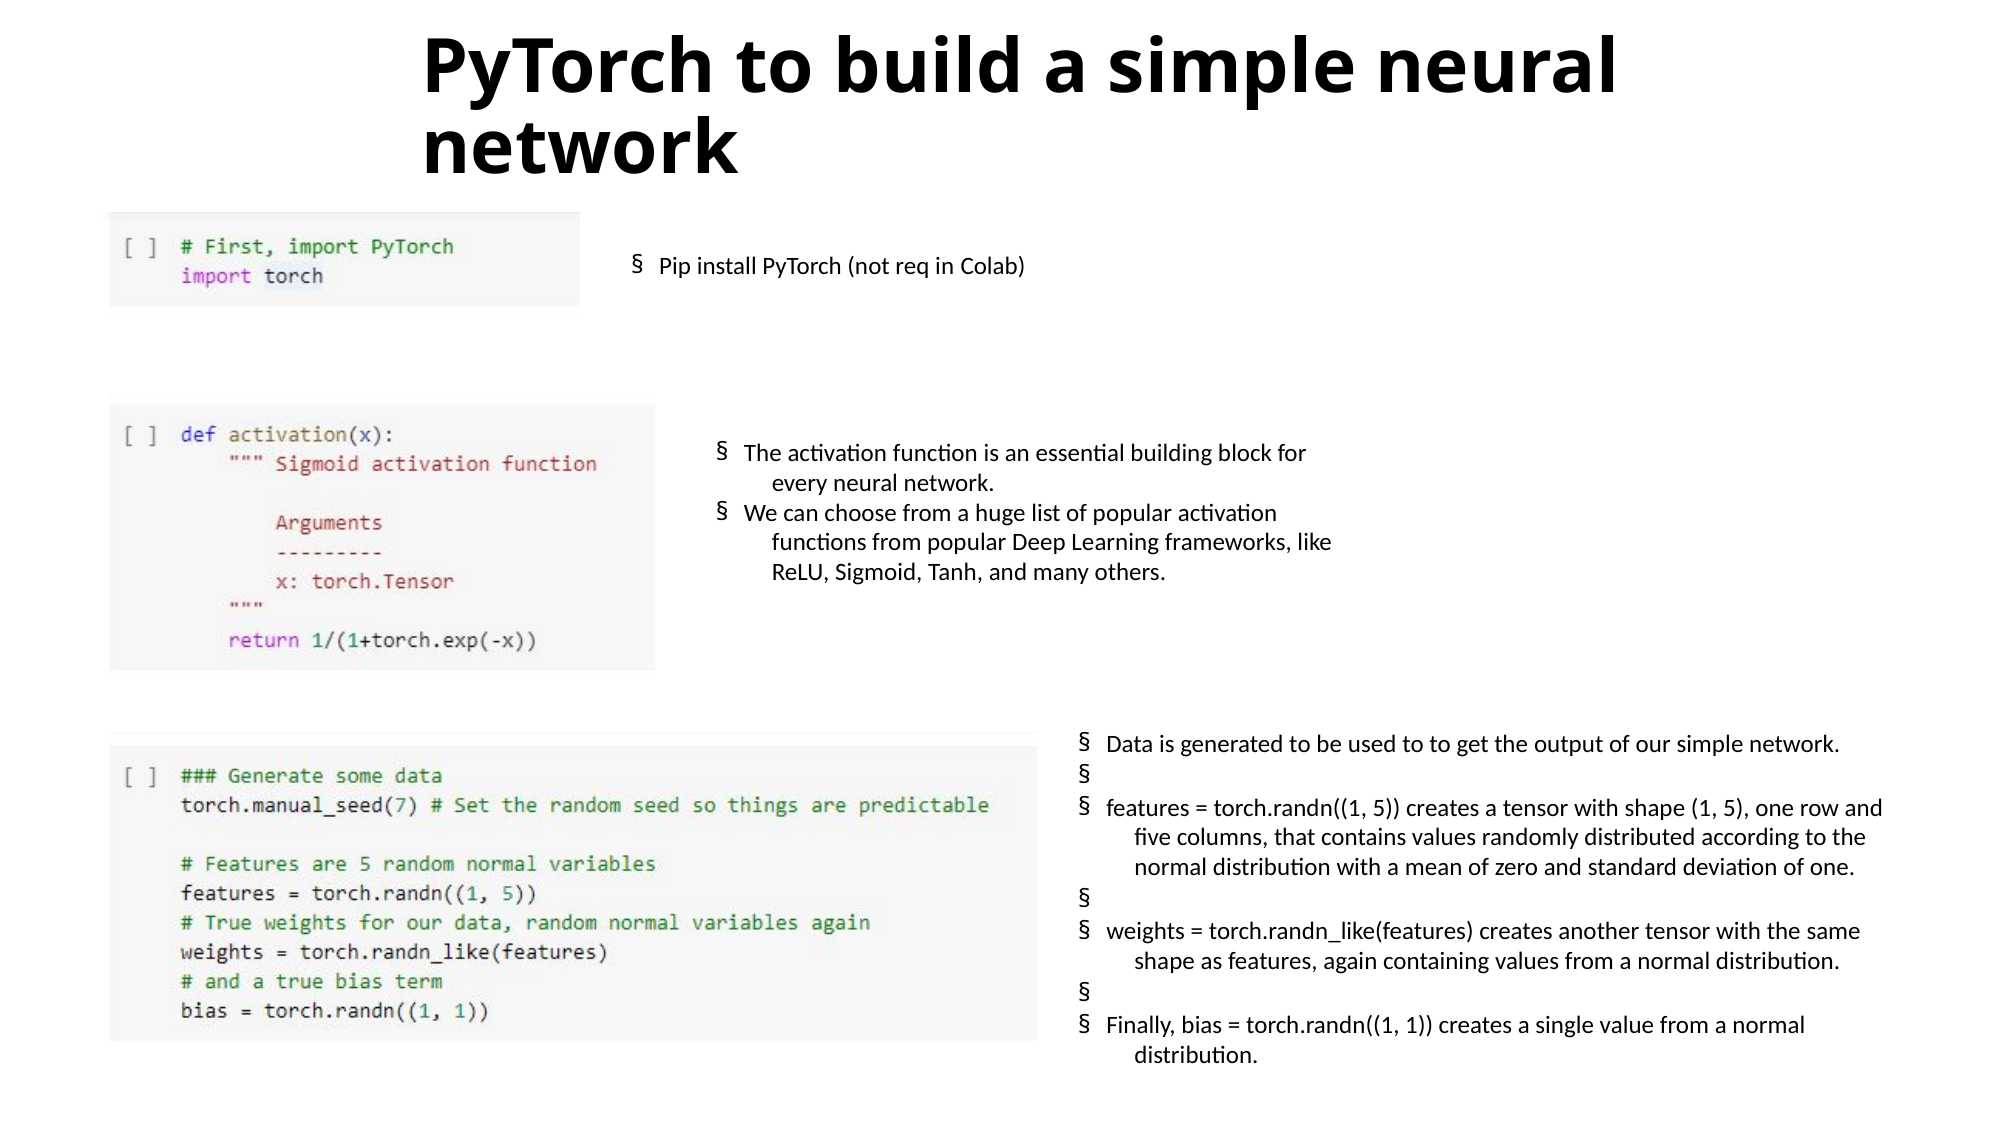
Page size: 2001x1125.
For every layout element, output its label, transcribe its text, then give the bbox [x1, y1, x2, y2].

text_box The activation function is an essential building block for every neural network. We can choose from a huge list of popular activation functions from popular Deep Learning frameworks, like ReLU, Sigmoid, Tanh, and many others. [700, 428, 1374, 596]
picture [96, 732, 1037, 1055]
text_box Data is generated to be used to to get the output of our simple network. features = torch.randn((1, 5)) creates a tensor with shape (1, 5), one row and five columns, that contains values randomly distributed according to the normal distribution with a mean of zero and standard deviation of one. weights = torch.randn_like(features) creates another tensor with the same shape as features, again containing values from a normal distribution. Finally, bias = torch.randn((1, 1)) creates a single value from a normal distribution. [1063, 719, 1904, 1068]
picture [96, 212, 580, 316]
picture [96, 392, 656, 678]
title PyTorch to build a simple neural network [406, 20, 1668, 124]
text_box Pip install PyTorch (not req in Colab) [616, 241, 1176, 288]
